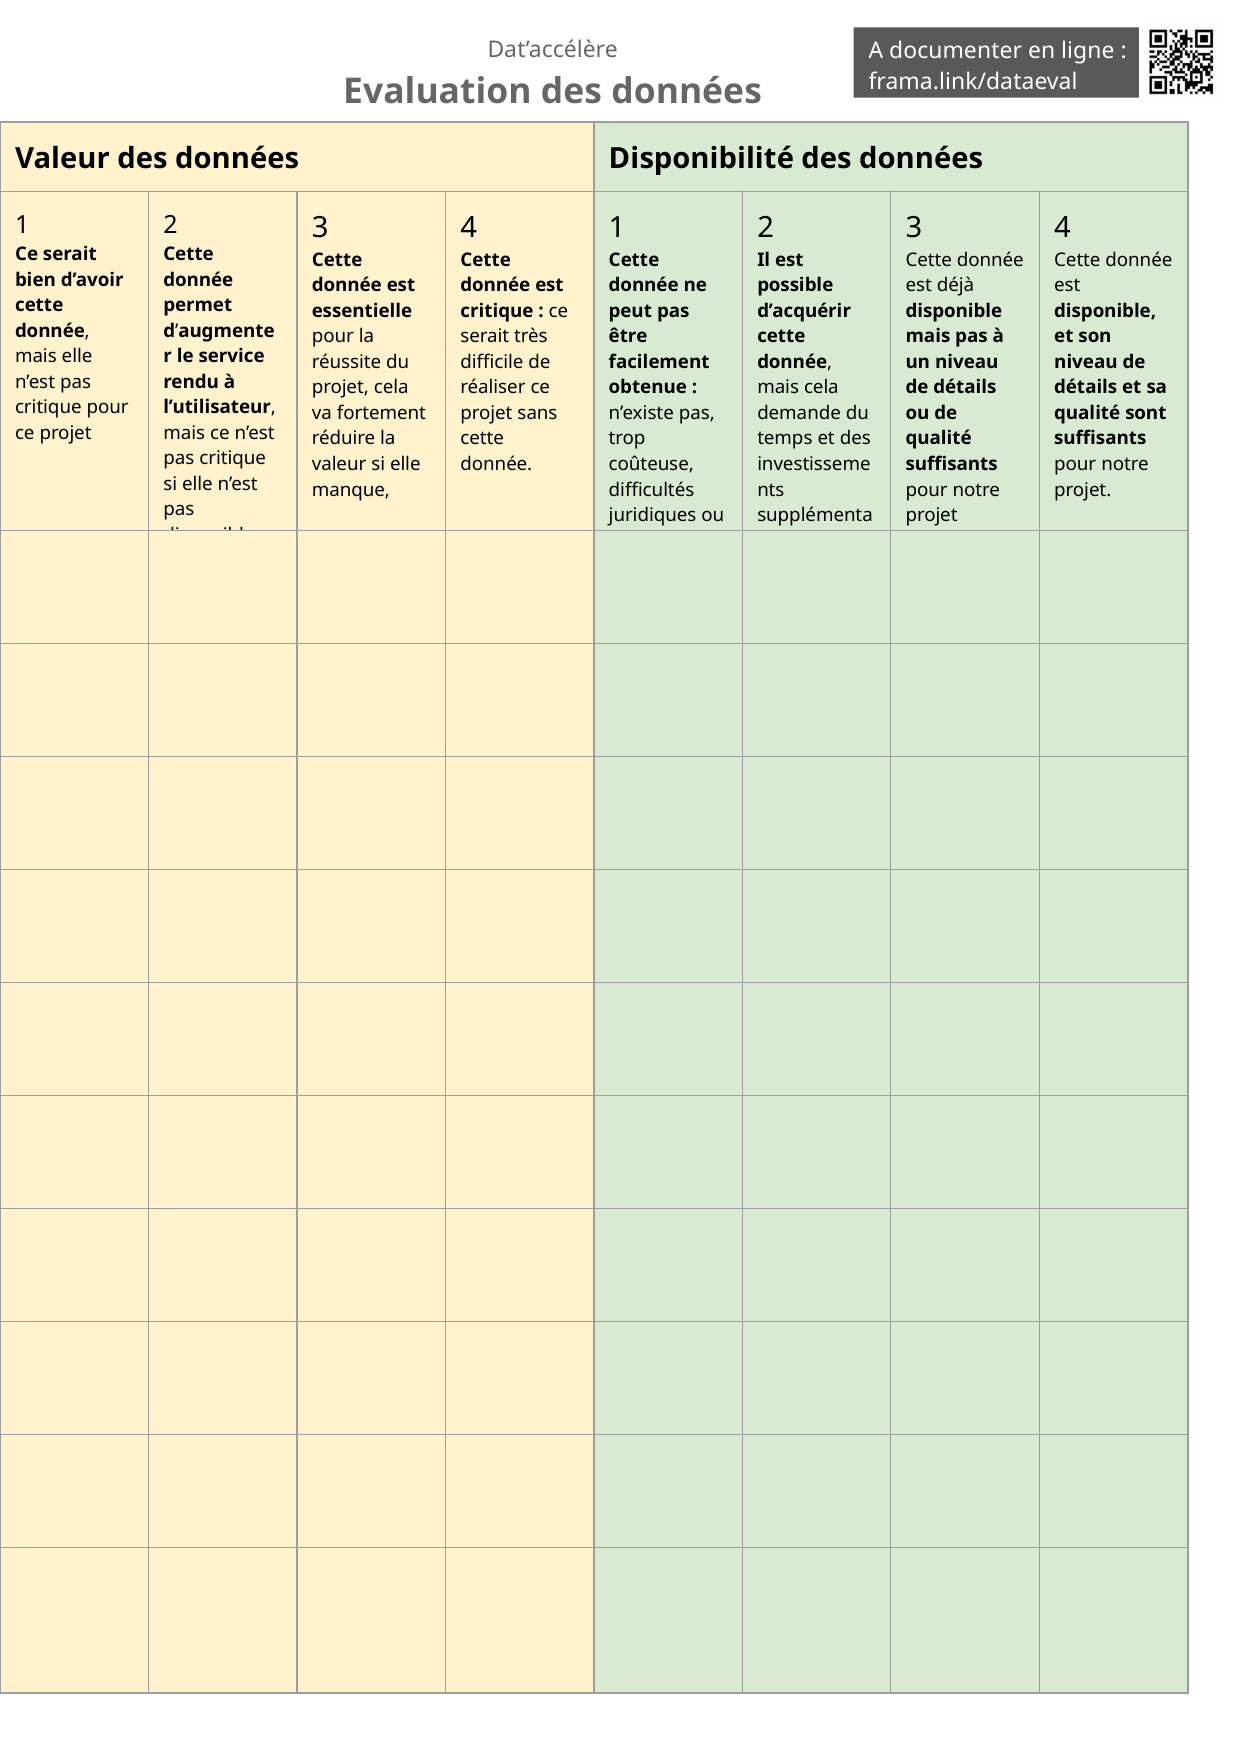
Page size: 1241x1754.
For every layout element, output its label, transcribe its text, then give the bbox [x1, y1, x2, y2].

table_cell [1040, 1435, 1187, 1547]
table_cell [1040, 1096, 1187, 1208]
table_header [1, 531, 148, 643]
table_header [743, 531, 890, 643]
table_cell [743, 870, 890, 982]
table_cell [743, 757, 890, 869]
table_cell [743, 1209, 890, 1321]
table_cell [1, 870, 148, 982]
table_header [1040, 531, 1187, 643]
table_cell [446, 1096, 593, 1208]
table_cell [298, 1096, 445, 1208]
text_box Dat’accélère Evaluation des données [167, 0, 939, 114]
table_cell [743, 644, 890, 756]
table_cell [446, 1322, 593, 1434]
table_cell [1, 1322, 148, 1434]
table_cell [149, 1322, 296, 1434]
table_cell [1040, 1548, 1187, 1692]
table_header Disponibilité des données [595, 123, 1187, 191]
table_cell [446, 1435, 593, 1547]
table_header [446, 531, 593, 643]
table_cell [595, 757, 742, 869]
table_cell [891, 870, 1039, 982]
table_cell [446, 1548, 593, 1692]
table_cell [891, 757, 1039, 869]
table_cell [149, 983, 296, 1095]
table_cell [743, 983, 890, 1095]
table_cell [149, 1209, 296, 1321]
table_cell [149, 757, 296, 869]
table_cell [891, 1435, 1039, 1547]
table_cell [743, 1096, 890, 1208]
table_cell [1040, 983, 1187, 1095]
table_header [149, 531, 296, 643]
table_cell [891, 1548, 1039, 1692]
table_cell [595, 1322, 742, 1434]
table_cell [298, 1209, 445, 1321]
table_cell [446, 870, 593, 982]
table_cell [446, 1209, 593, 1321]
table_cell [298, 983, 445, 1095]
table_cell [595, 1209, 742, 1321]
table_cell [298, 1548, 445, 1692]
table_cell [595, 644, 742, 756]
table_cell [298, 757, 445, 869]
table_cell [446, 644, 593, 756]
table_cell [298, 1435, 445, 1547]
table_cell [1040, 757, 1187, 869]
table_cell [149, 644, 296, 756]
table_cell [891, 1096, 1039, 1208]
table_cell [298, 644, 445, 756]
table_cell [891, 1209, 1039, 1321]
table_cell [743, 1322, 890, 1434]
table_cell [149, 1435, 296, 1547]
table_cell [1040, 1322, 1187, 1434]
table_cell [743, 1435, 890, 1547]
table_cell [446, 757, 593, 869]
table_header Valeur des données [1, 123, 593, 191]
table_cell [446, 983, 593, 1095]
table_cell [1, 644, 148, 756]
table_cell [149, 1096, 296, 1208]
table_cell [298, 870, 445, 982]
table_cell [1040, 1209, 1187, 1321]
table_cell [1, 1548, 148, 1692]
table_cell [595, 1435, 742, 1547]
table_cell [891, 644, 1039, 756]
table_header [298, 531, 445, 643]
table_cell 1 Cette donnée ne peut pas être facilement obtenue : n’existe pas, trop coûteuse, difficultés juridiques ou techniques [595, 192, 742, 530]
table_cell [595, 983, 742, 1095]
table_cell [891, 983, 1039, 1095]
table_cell [1, 1096, 148, 1208]
table_cell 3 Cette donnée est déjà disponible mais pas à un niveau de détails ou de qualité suffisants pour notre projet [891, 192, 1039, 530]
table_cell [595, 1548, 742, 1692]
table_cell 2 Cette donnée permet d’augmenter le service rendu à l’utilisateur, mais ce n’est pas critique si elle n’est pas disponible [149, 192, 296, 530]
table_cell [149, 870, 296, 982]
text_box A documenter en ligne : frama.link/dataeval [853, 27, 1139, 98]
table_cell [595, 870, 742, 982]
table_cell [1, 1209, 148, 1321]
table_header [595, 531, 742, 643]
table_cell [298, 1322, 445, 1434]
table_cell [149, 1548, 296, 1692]
table_cell [595, 1096, 742, 1208]
table_cell 3 Cette donnée est essentielle pour la réussite du projet, cela va fortement réduire la valeur si elle manque, [298, 192, 445, 530]
table_cell [743, 1548, 890, 1692]
table_cell 4 Cette donnée est disponible, et son niveau de détails et sa qualité sont suffisants pour notre projet. [1040, 192, 1187, 530]
table_cell 1 Ce serait bien d’avoir cette donnée, mais elle n’est pas critique pour ce projet [1, 192, 148, 530]
table_cell [1, 983, 148, 1095]
table_cell [1040, 644, 1187, 756]
table_cell [1, 1435, 148, 1547]
picture [1139, 21, 1222, 104]
table_cell [1, 757, 148, 869]
table_cell [1040, 870, 1187, 982]
table_header [891, 531, 1039, 643]
table_cell [891, 1322, 1039, 1434]
table_cell 4 Cette donnée est critique : ce serait très difficile de réaliser ce projet sans cette donnée. [446, 192, 593, 530]
table_cell 2 Il est possible d’acquérir cette donnée, mais cela demande du temps et des investissements supplémentaires, [743, 192, 890, 530]
